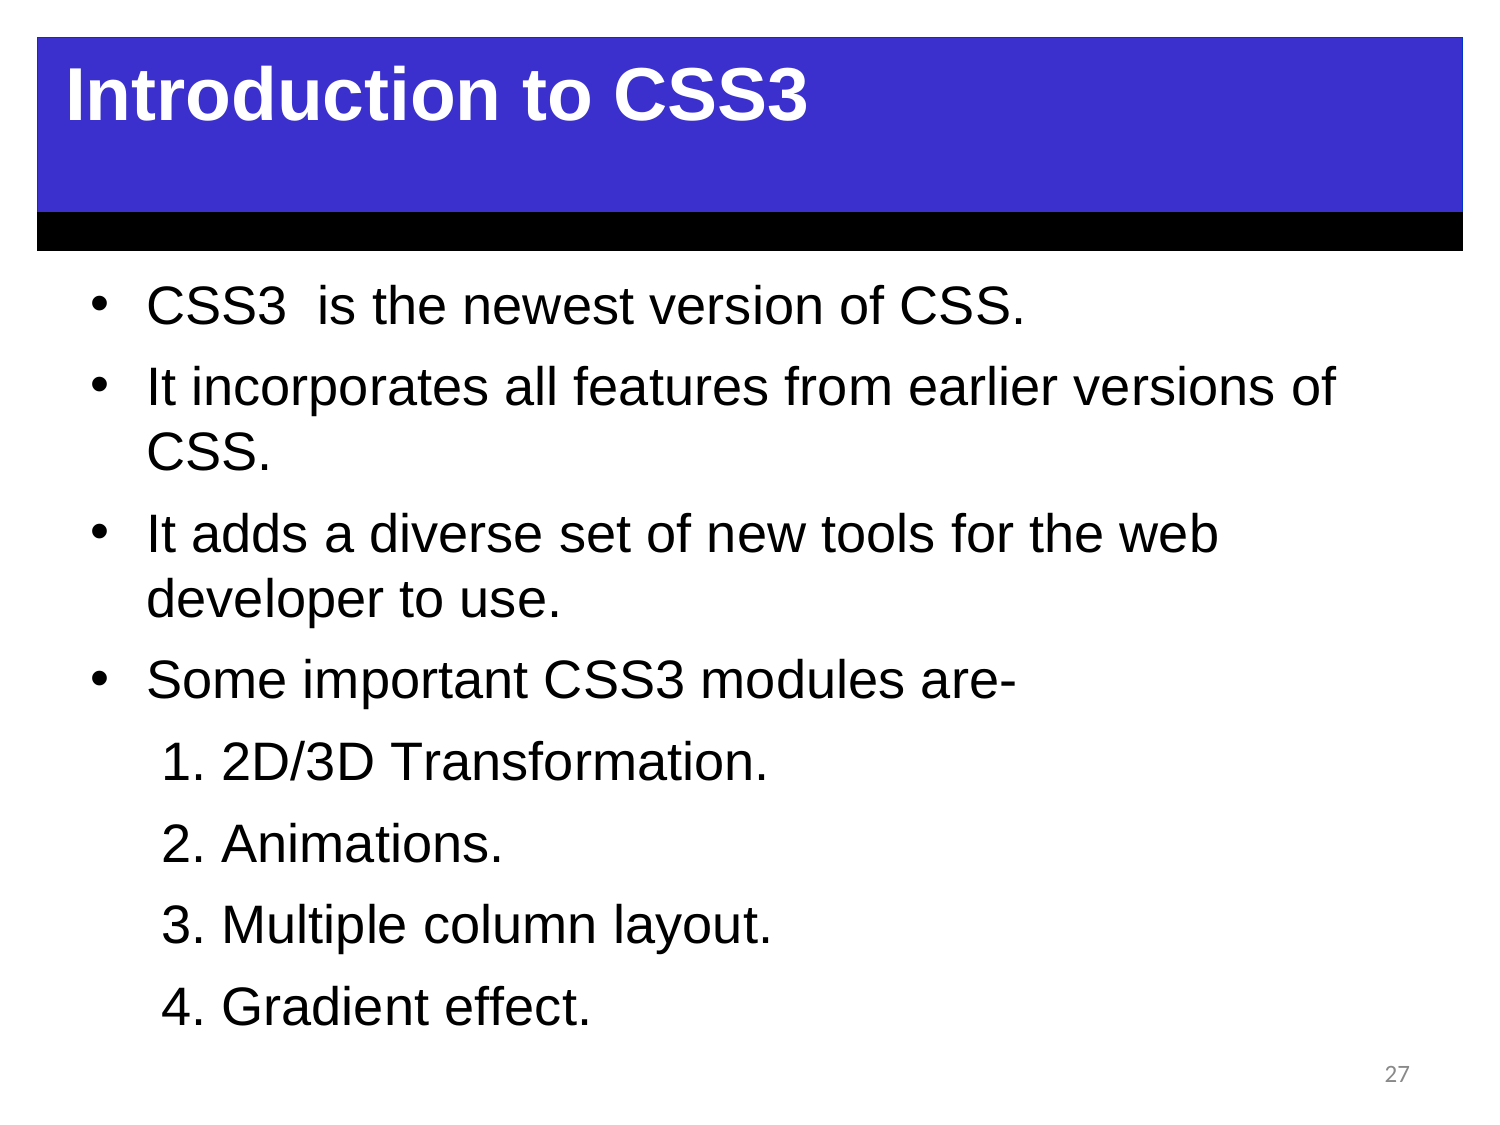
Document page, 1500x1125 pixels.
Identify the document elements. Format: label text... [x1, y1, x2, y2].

list CSS3 is the newest version of CSS. It incorporates all features from earlier versions of CSS. It adds a diverse set of new tools for the web developer to use. Some important CSS3 modules are- 1. 2D/3D Transformation. 2. Animations. 3. Multiple column layout. 4. Gradient effect. [75, 262, 1426, 1005]
text_box <number> [1074, 1042, 1426, 1103]
list Introduction to CSS3 [50, 37, 1450, 213]
